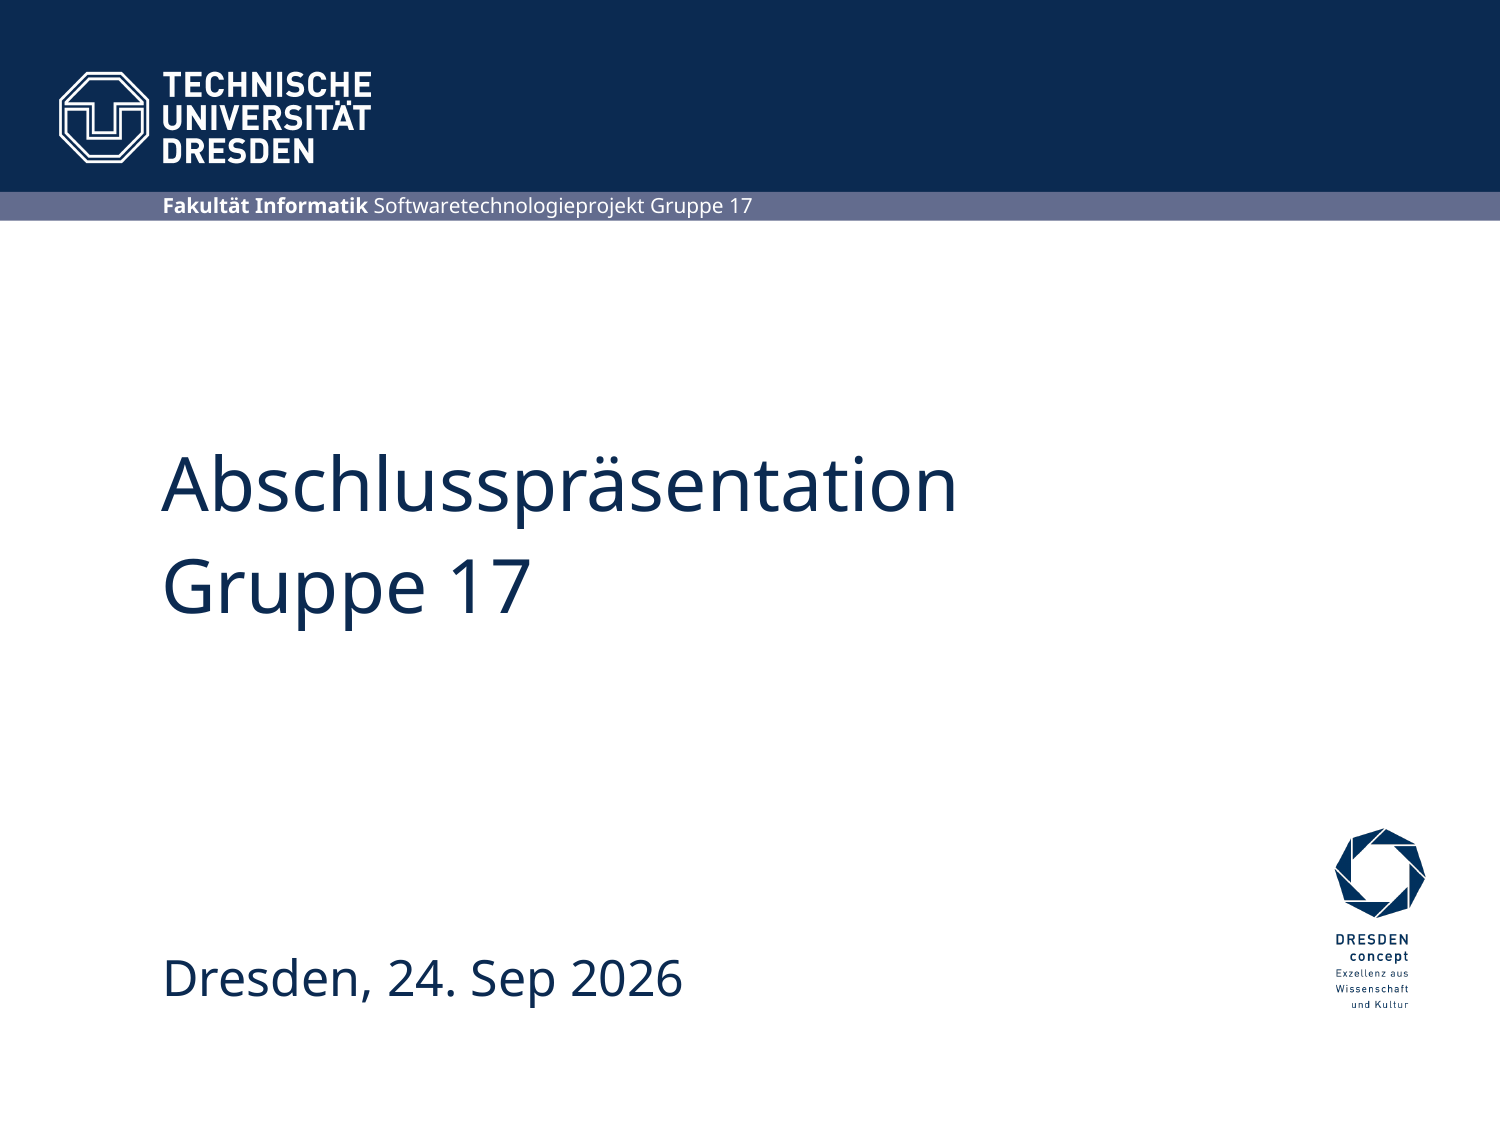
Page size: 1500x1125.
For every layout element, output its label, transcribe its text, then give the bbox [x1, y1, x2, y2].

picture [1328, 822, 1430, 1016]
subtitle Dresden, 18. Jan 2015 [162, 924, 1388, 1038]
picture [58, 71, 371, 164]
title Abschlusspräsentation Gruppe 17 [161, 442, 1393, 633]
text_box Fakultät Informatik Softwaretechnologieprojekt Gruppe 17 [162, 196, 1388, 222]
